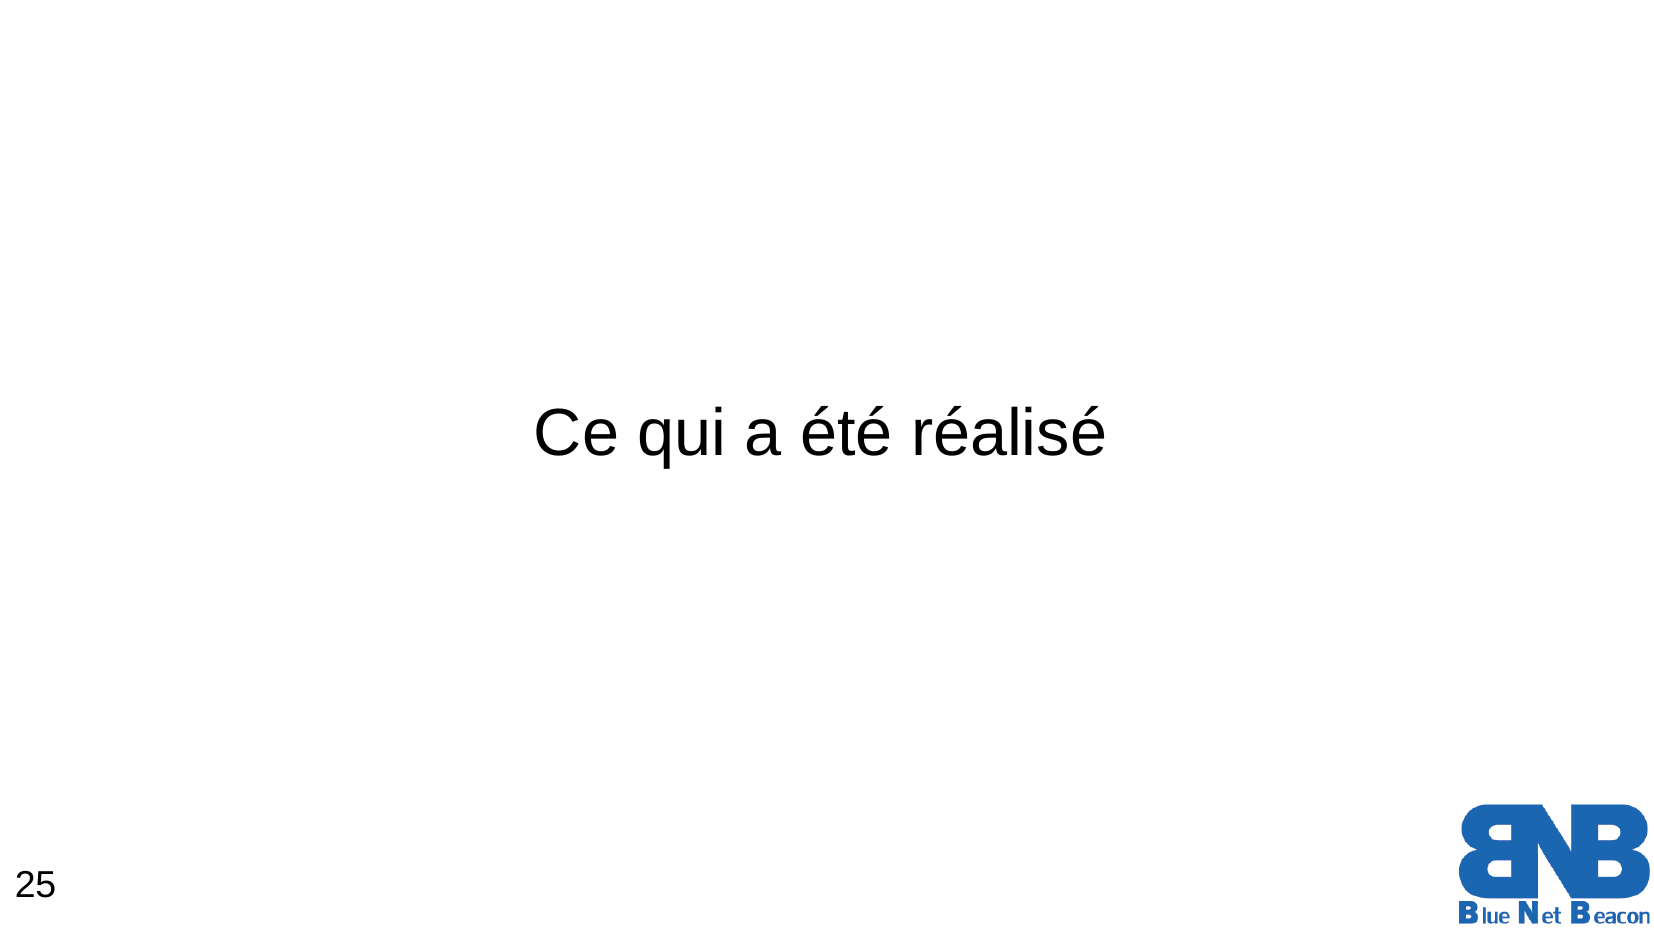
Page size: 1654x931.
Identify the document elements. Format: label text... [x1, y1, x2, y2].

text_box <numéro> [0, 856, 629, 927]
picture [1459, 797, 1650, 930]
title Ce qui a été réalisé [76, 354, 1565, 510]
